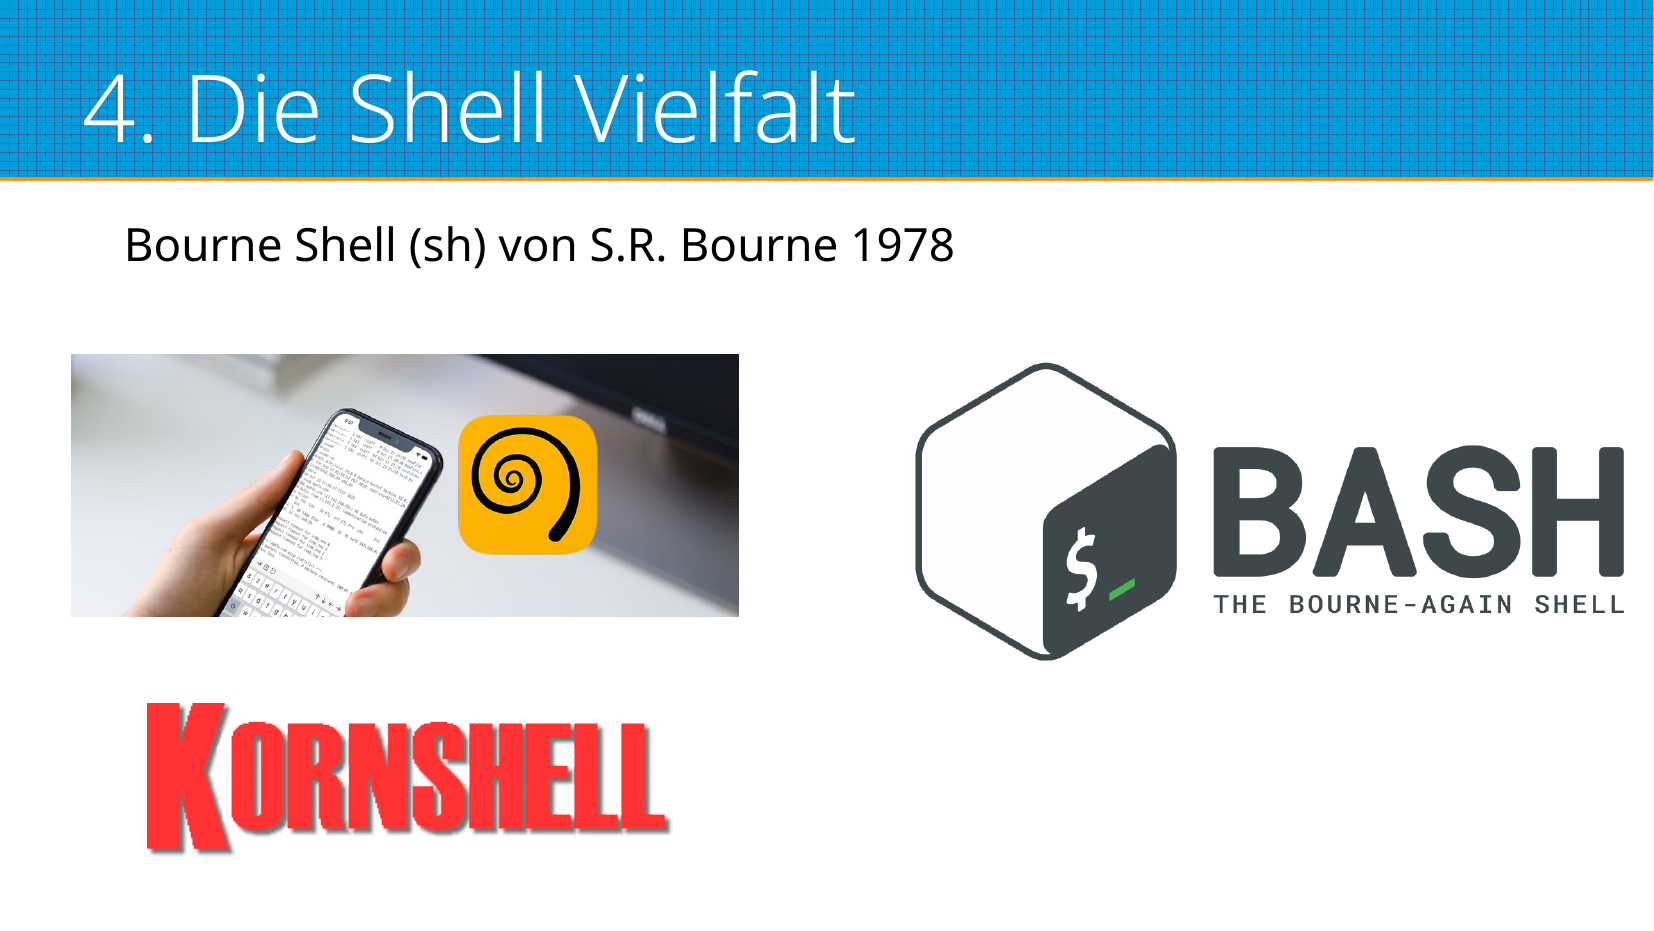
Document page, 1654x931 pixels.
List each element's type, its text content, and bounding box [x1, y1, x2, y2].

title 4. Die Shell Vielfalt [82, 14, 1571, 171]
text_box Bourne Shell (sh) von S.R. Bourne 1978 [118, 215, 960, 273]
picture [147, 703, 673, 857]
picture [915, 362, 1625, 662]
picture [71, 354, 739, 617]
